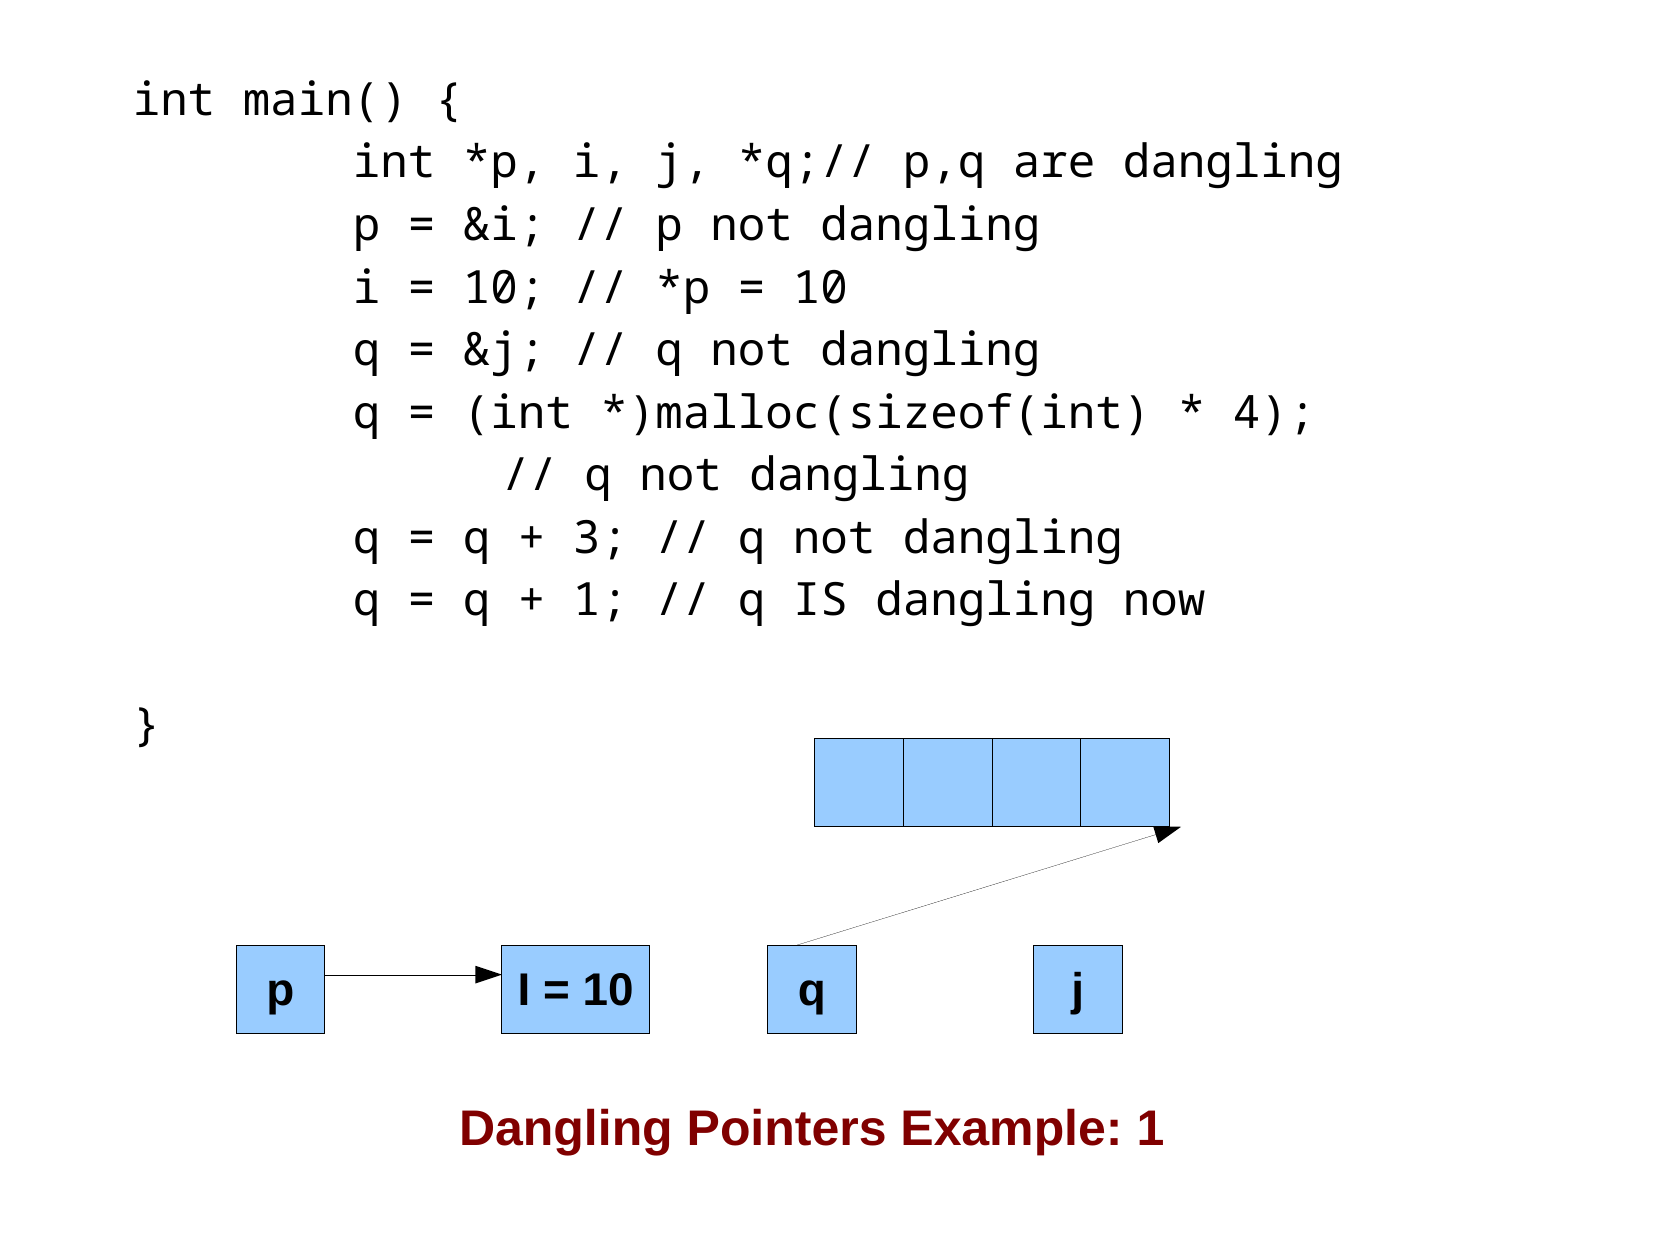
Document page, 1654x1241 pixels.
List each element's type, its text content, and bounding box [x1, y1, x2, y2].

text_box int main() { int *p, i, j, *q;// p,q are dangling p = &i; // p not dangling i = 10; // *p = 10 q = &j; // q not dangling q = (int *)malloc(sizeof(int) * 4); // q not dangling q = q + 3; // q not dangling q = q + 1; // q IS dangling now } [118, 59, 1526, 660]
text_box q [767, 945, 857, 1034]
text_box p [236, 945, 325, 1034]
text_box j [1033, 945, 1123, 1034]
text_box Dangling Pointers Example: 1 [147, 1092, 1477, 1164]
text_box [814, 738, 1170, 827]
text_box I = 10 [501, 945, 650, 1034]
